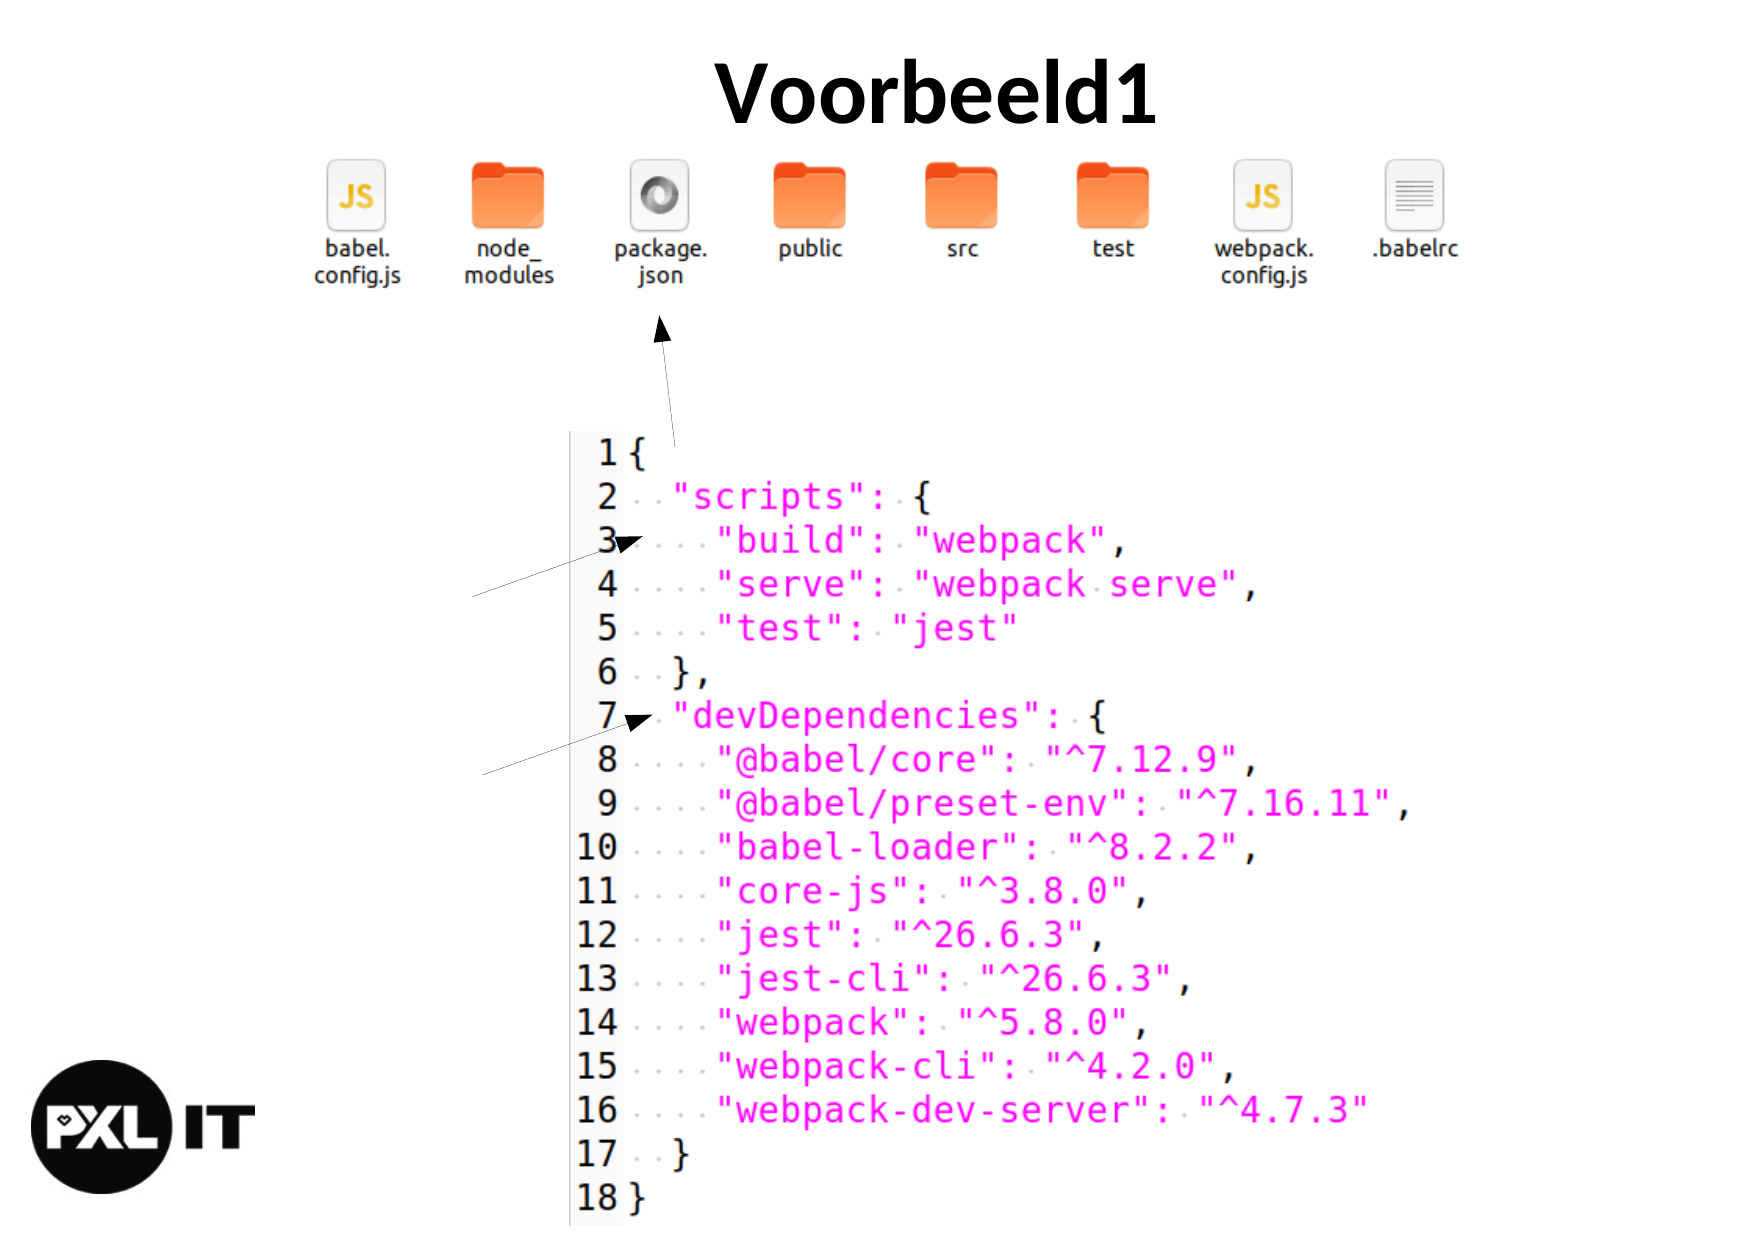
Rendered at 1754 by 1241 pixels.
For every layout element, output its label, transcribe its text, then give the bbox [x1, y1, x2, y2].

picture [31, 1060, 255, 1194]
picture [569, 431, 1442, 1226]
text_box Voorbeeld1 [223, 24, 1672, 151]
picture [294, 153, 1529, 373]
